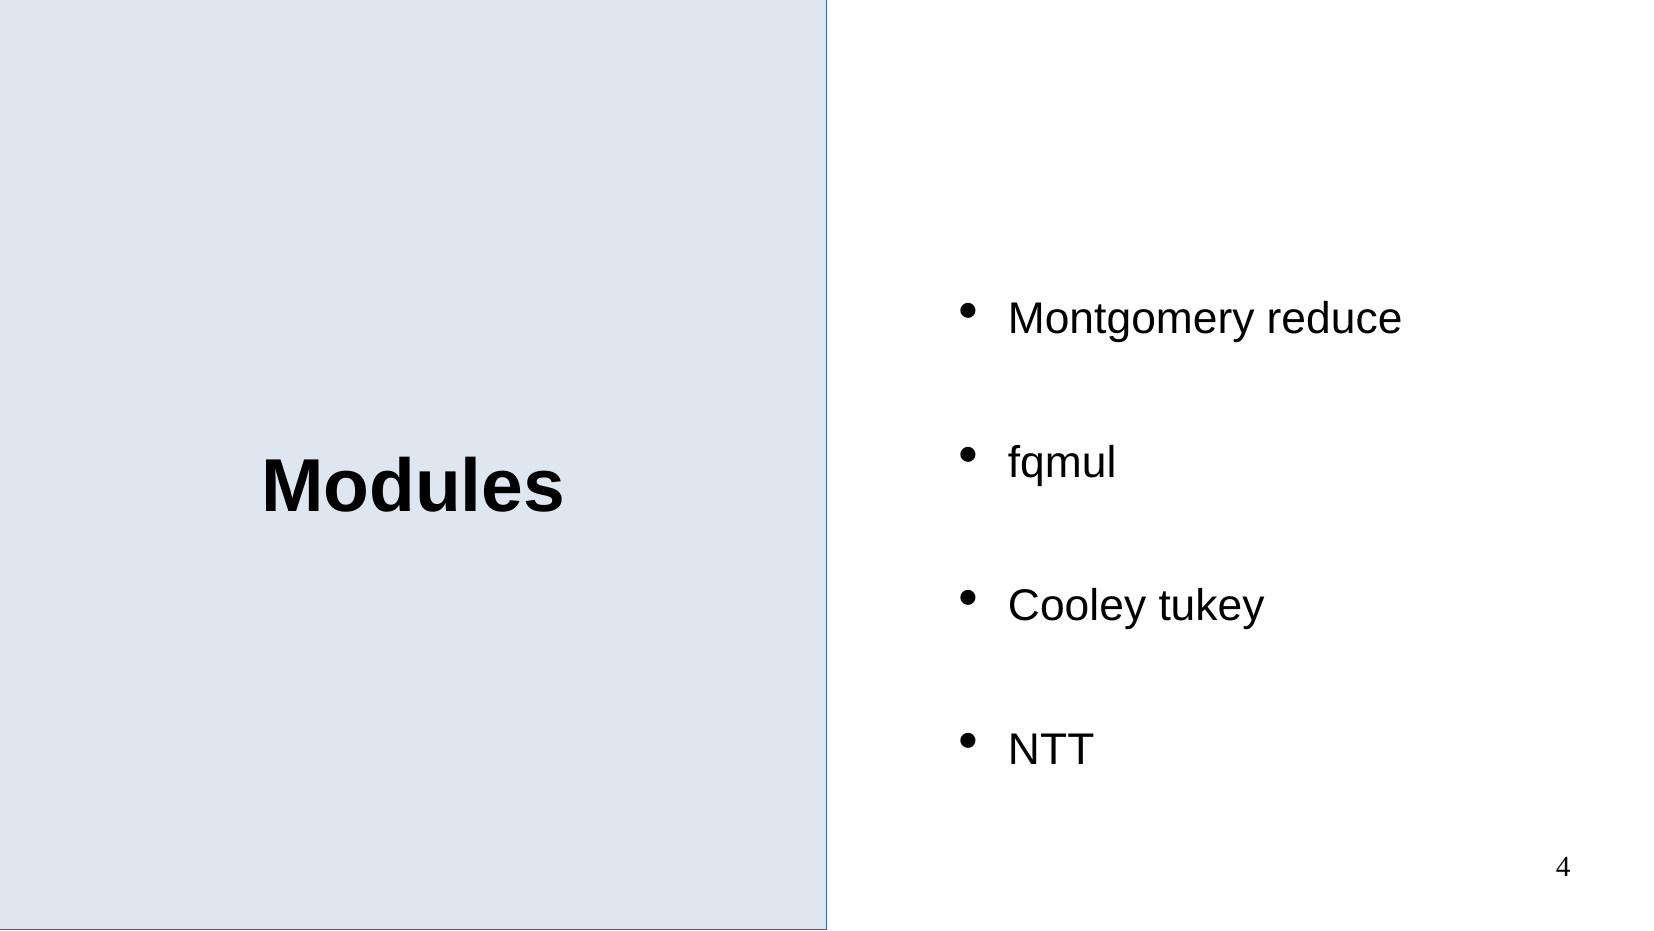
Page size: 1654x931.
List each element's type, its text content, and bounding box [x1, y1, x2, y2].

text_box [0, 0, 827, 930]
title Modules [118, 413, 709, 550]
list Montgomery reduce fqmul Cooley tukey NTT [944, 236, 1542, 776]
